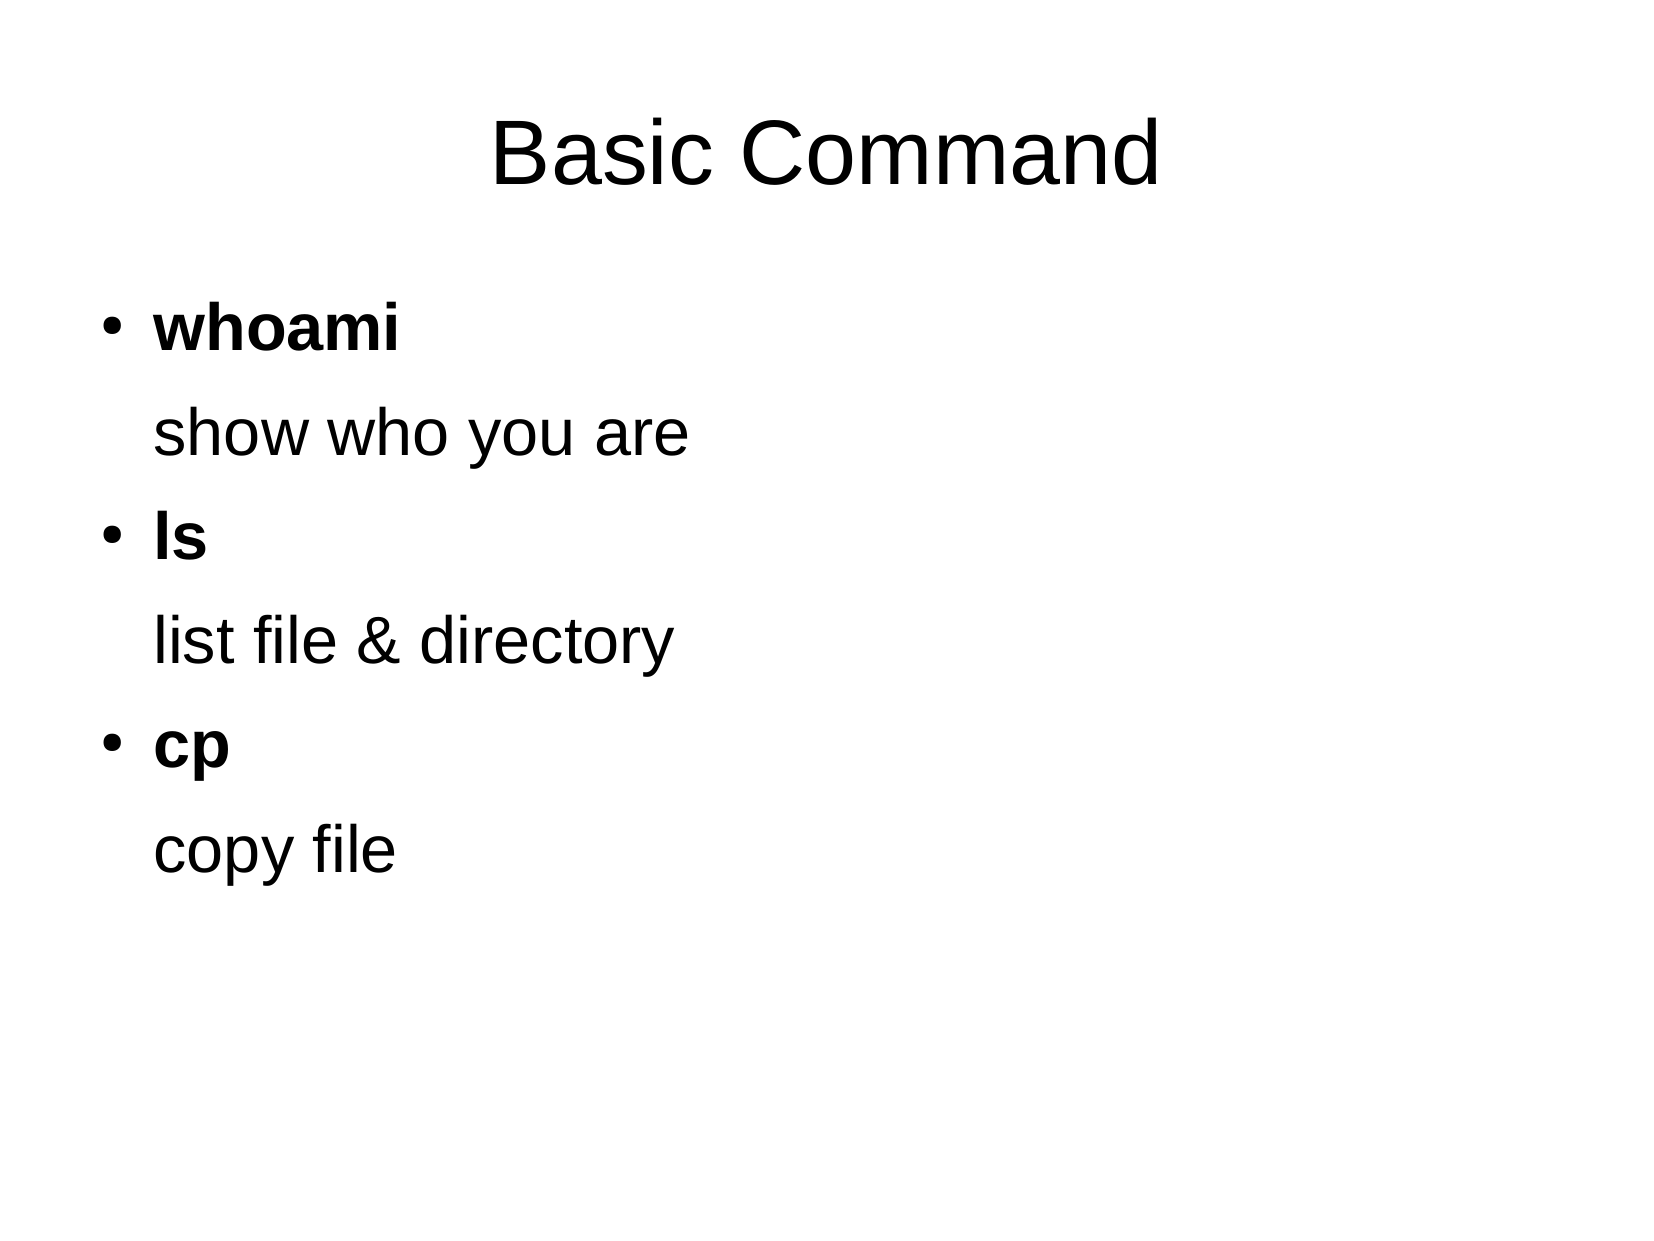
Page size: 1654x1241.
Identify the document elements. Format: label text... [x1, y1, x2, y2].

title Basic Command [82, 56, 1571, 250]
list whoami show who you are ls list file & directory cp copy file [82, 290, 1571, 1109]
